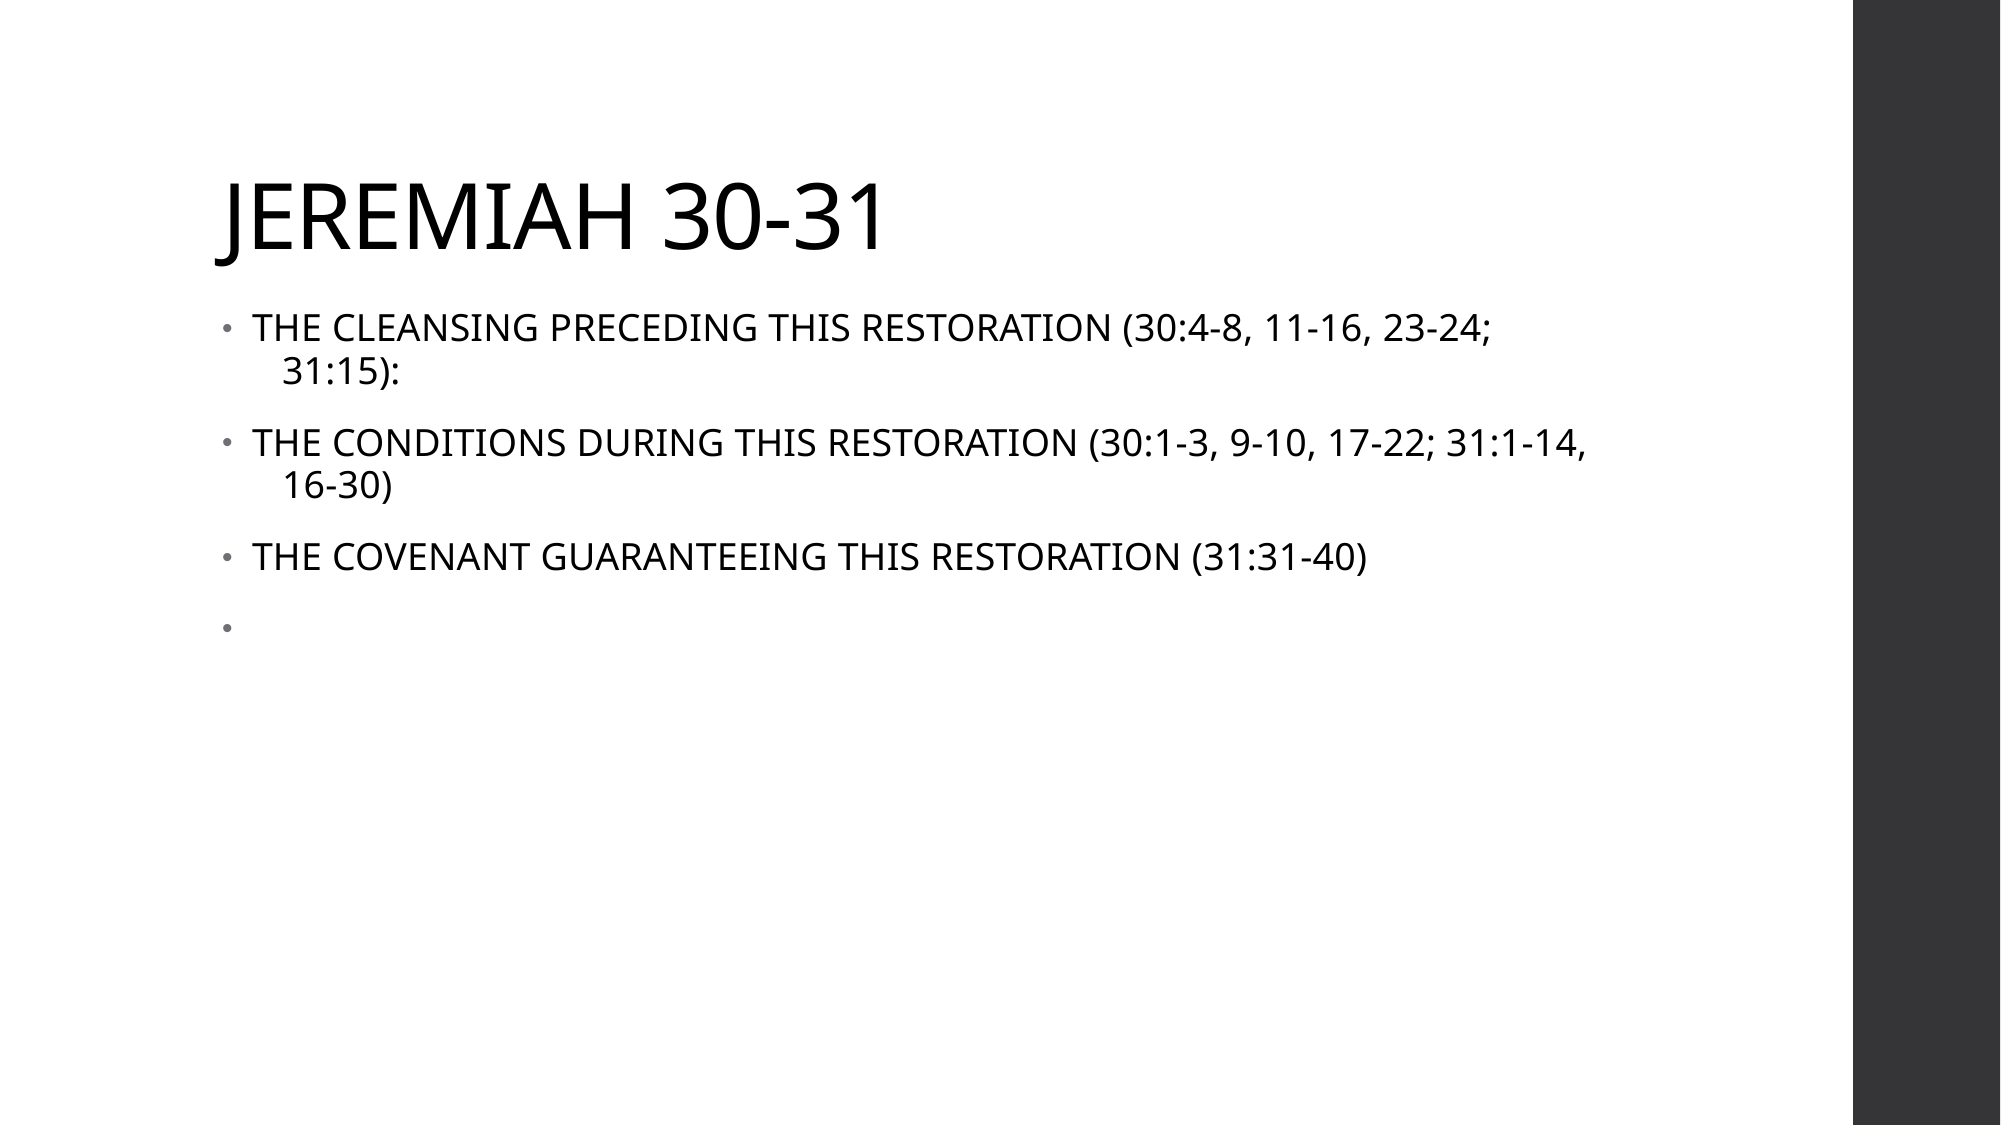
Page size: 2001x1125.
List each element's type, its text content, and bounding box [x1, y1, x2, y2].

list THE CLEANSING PRECEDING THIS RESTORATION (30:4-8, 11-16, 23-24; 31:15): THE CONDITIONS DURING THIS RESTORATION (30:1-3, 9-10, 17-22; 31:1-14, 16-30) THE COVENANT GUARANTEEING THIS RESTORATION (31:31-40) [206, 299, 1617, 1014]
title JEREMIAH 30-31 [206, 60, 1797, 278]
